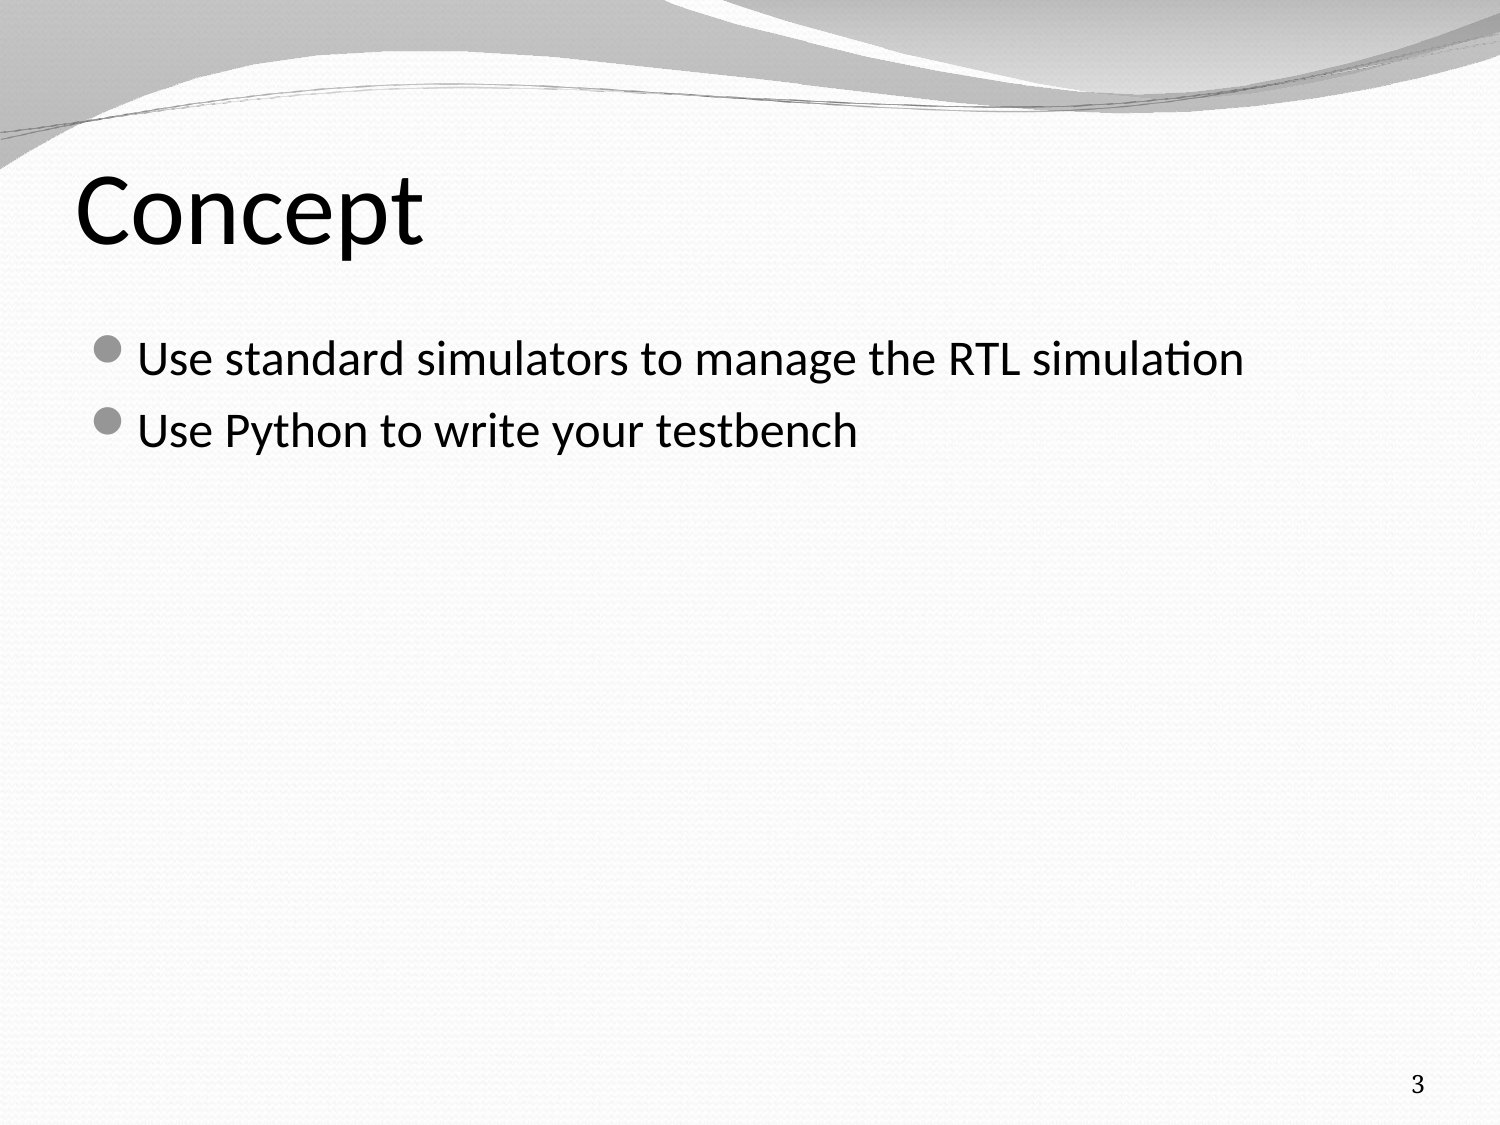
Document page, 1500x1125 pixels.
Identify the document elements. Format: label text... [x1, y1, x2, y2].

text_box <numéro> [1299, 1042, 1426, 1103]
list Use standard simulators to manage the RTL simulation Use Python to write your testbench [75, 317, 1426, 1038]
title Concept [75, 78, 1426, 266]
picture [0, 0, 1500, 1125]
